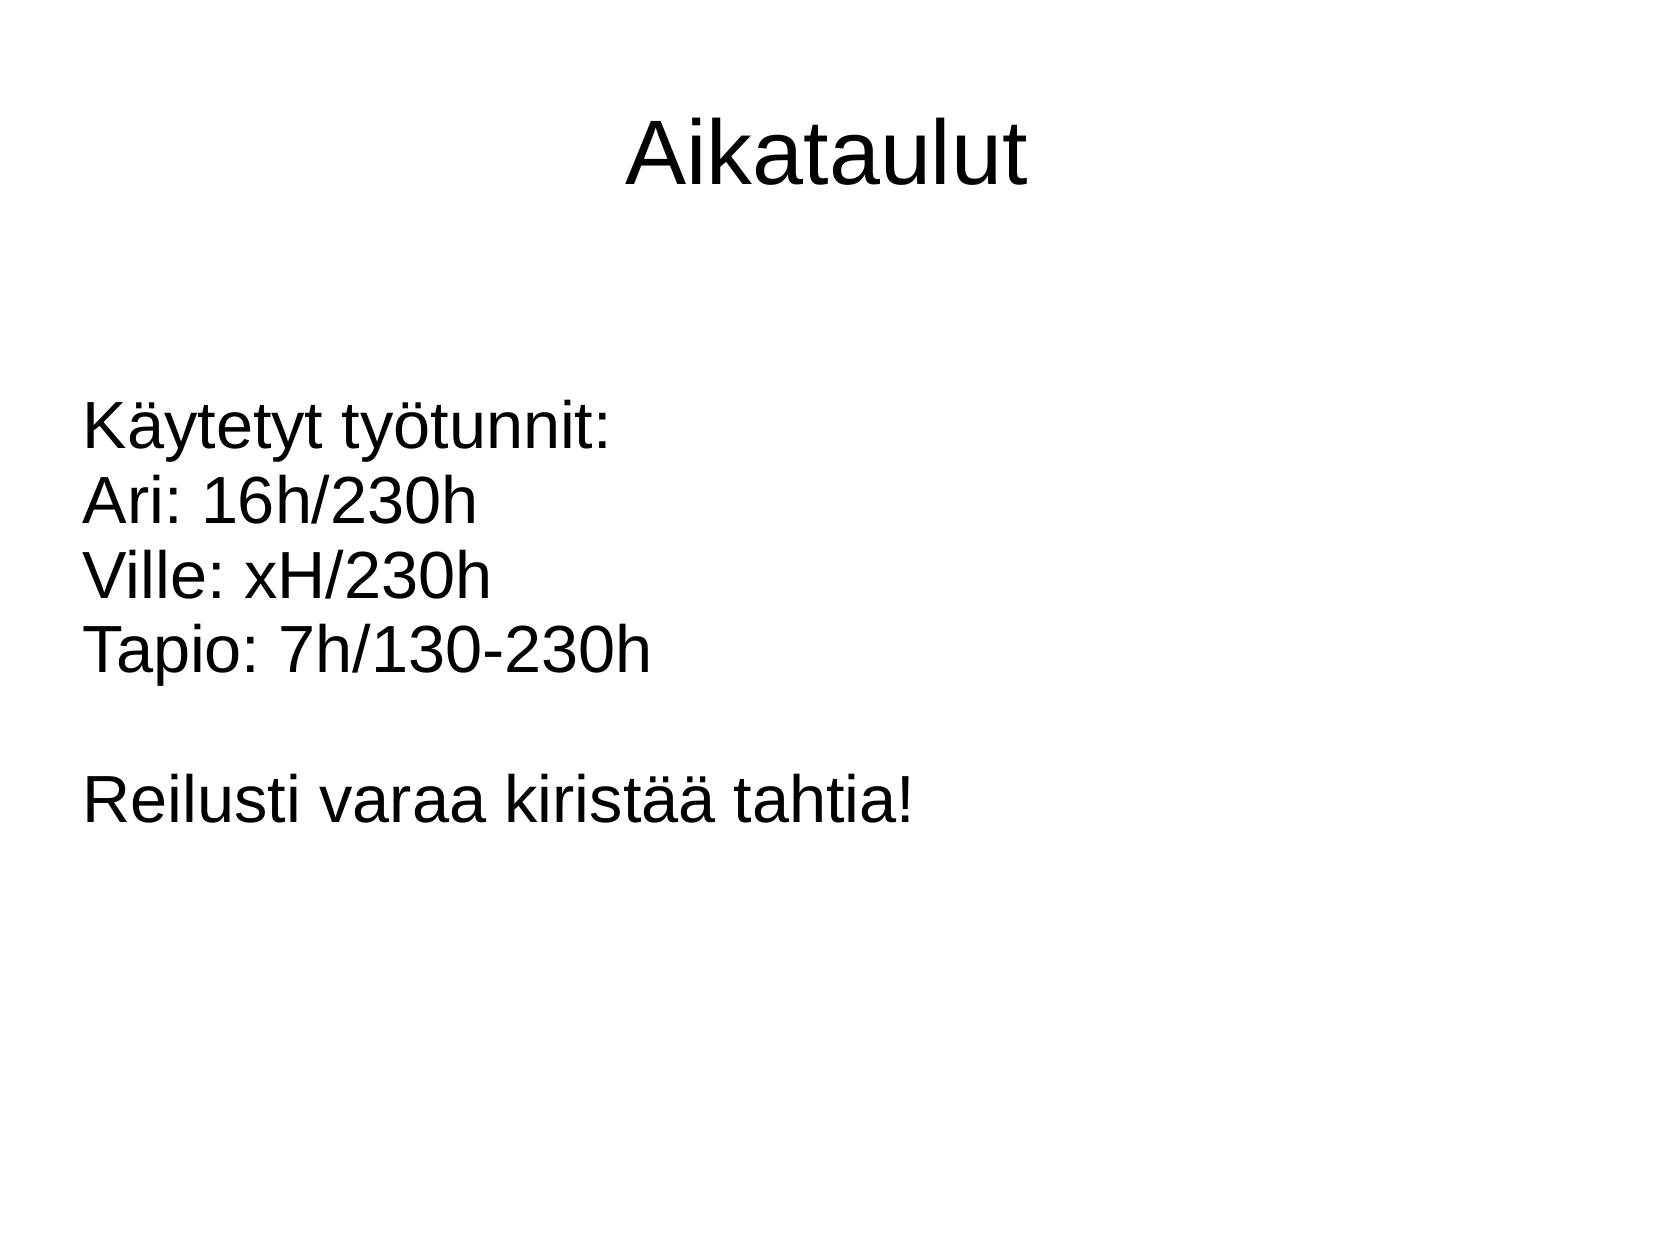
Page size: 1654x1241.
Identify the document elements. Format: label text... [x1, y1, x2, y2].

title Aikataulut [82, 49, 1571, 257]
subtitle Käytetyt työtunnit: Ari: 16h/230h Ville: xH/230h Tapio: 7h/130-230h Reilusti varaa kiristää tahtia! [82, 290, 1538, 1010]
